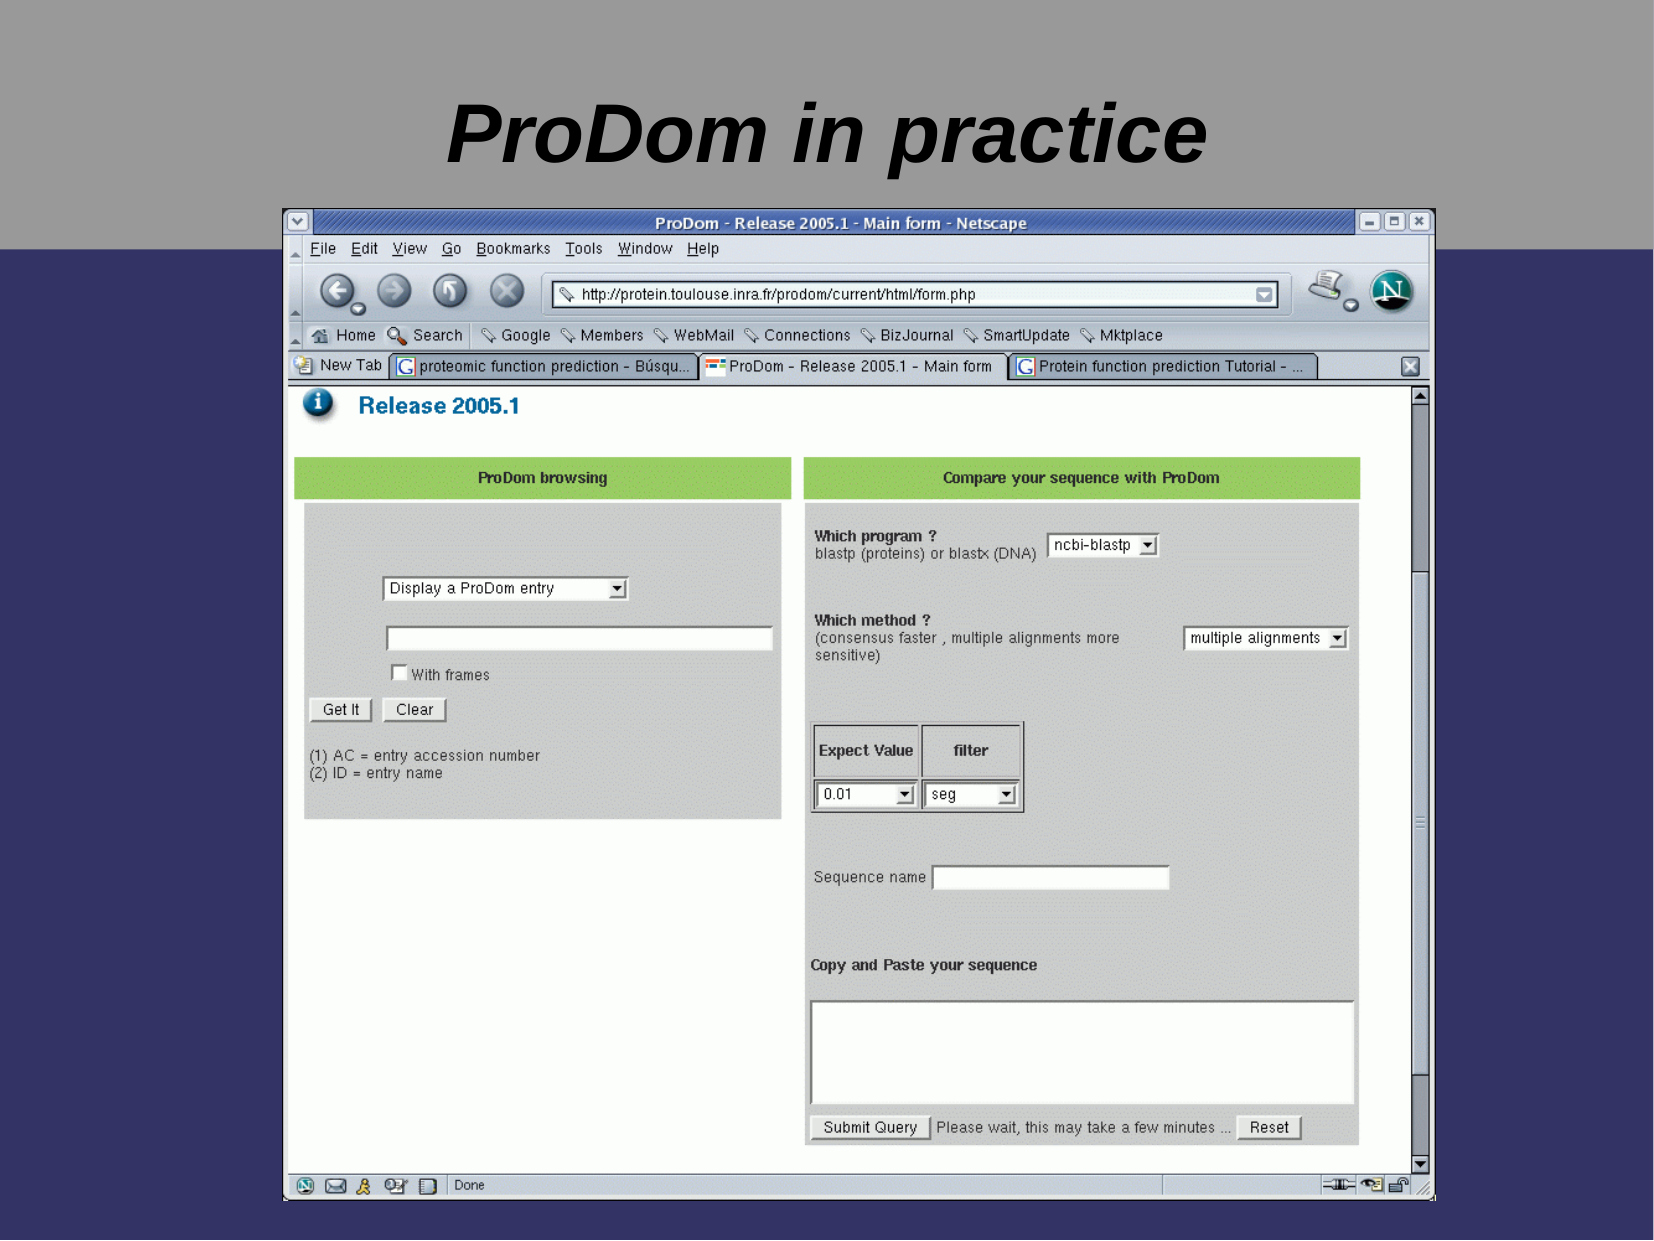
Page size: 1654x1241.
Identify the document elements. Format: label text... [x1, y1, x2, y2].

title ProDom in practice [121, 19, 1534, 227]
picture [282, 208, 1436, 1201]
